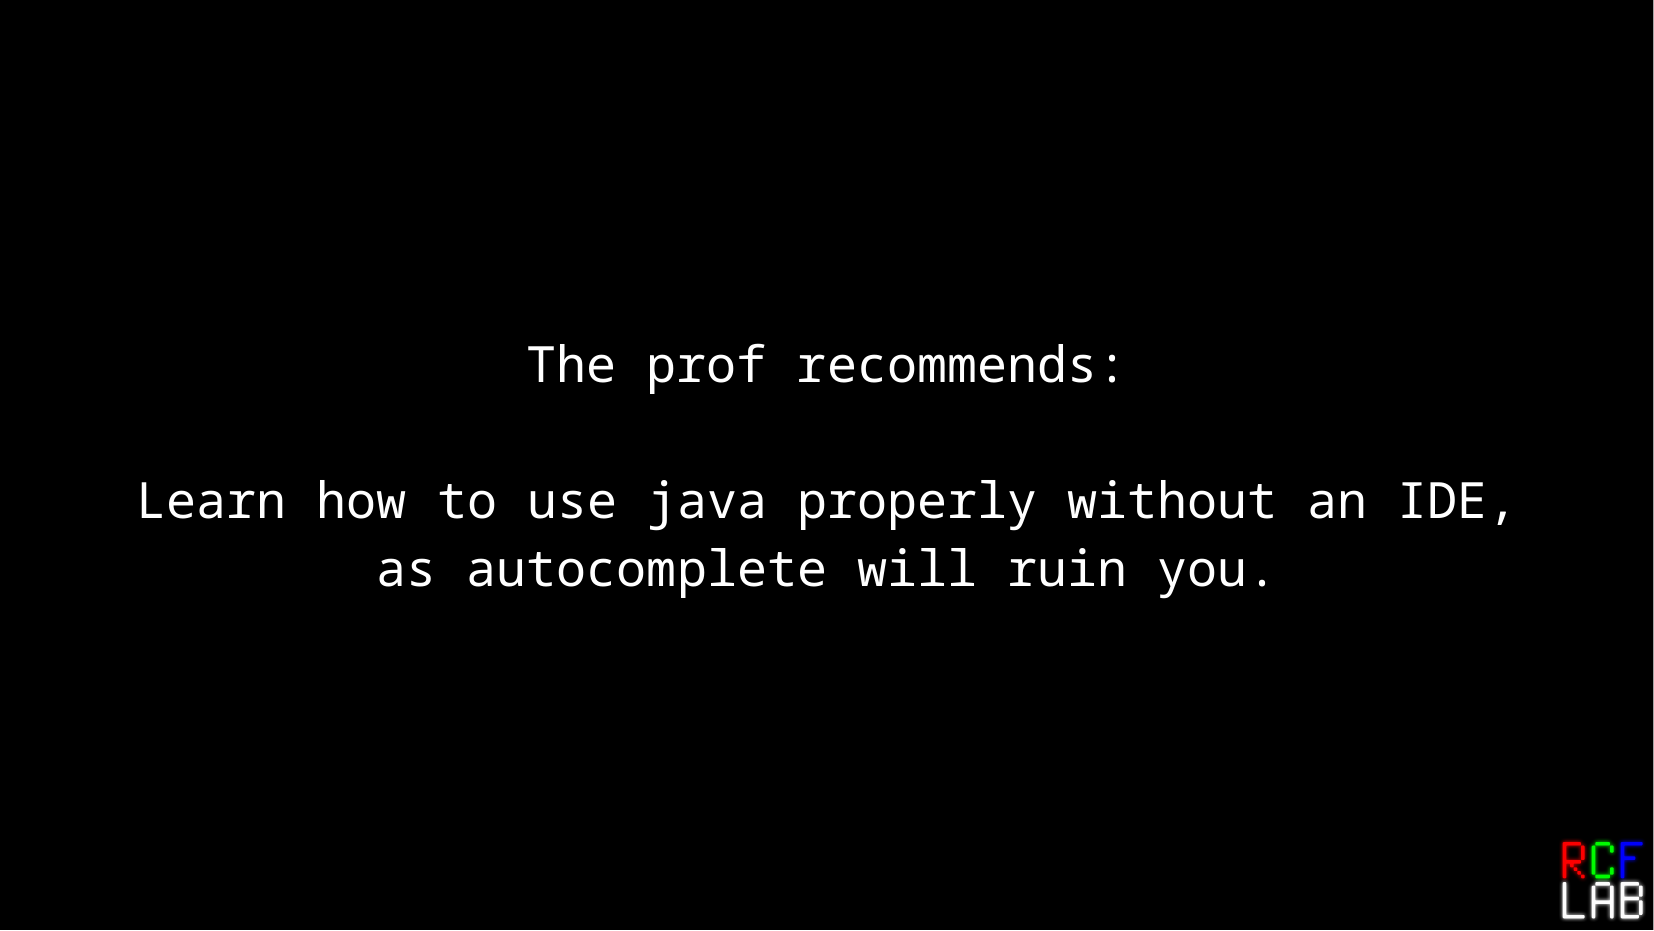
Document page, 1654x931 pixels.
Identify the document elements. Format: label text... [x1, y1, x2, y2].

list The prof recommends: Learn how to use java properly without an IDE, as autocomplete will ruin you. [124, 125, 1530, 805]
picture [1559, 838, 1646, 922]
